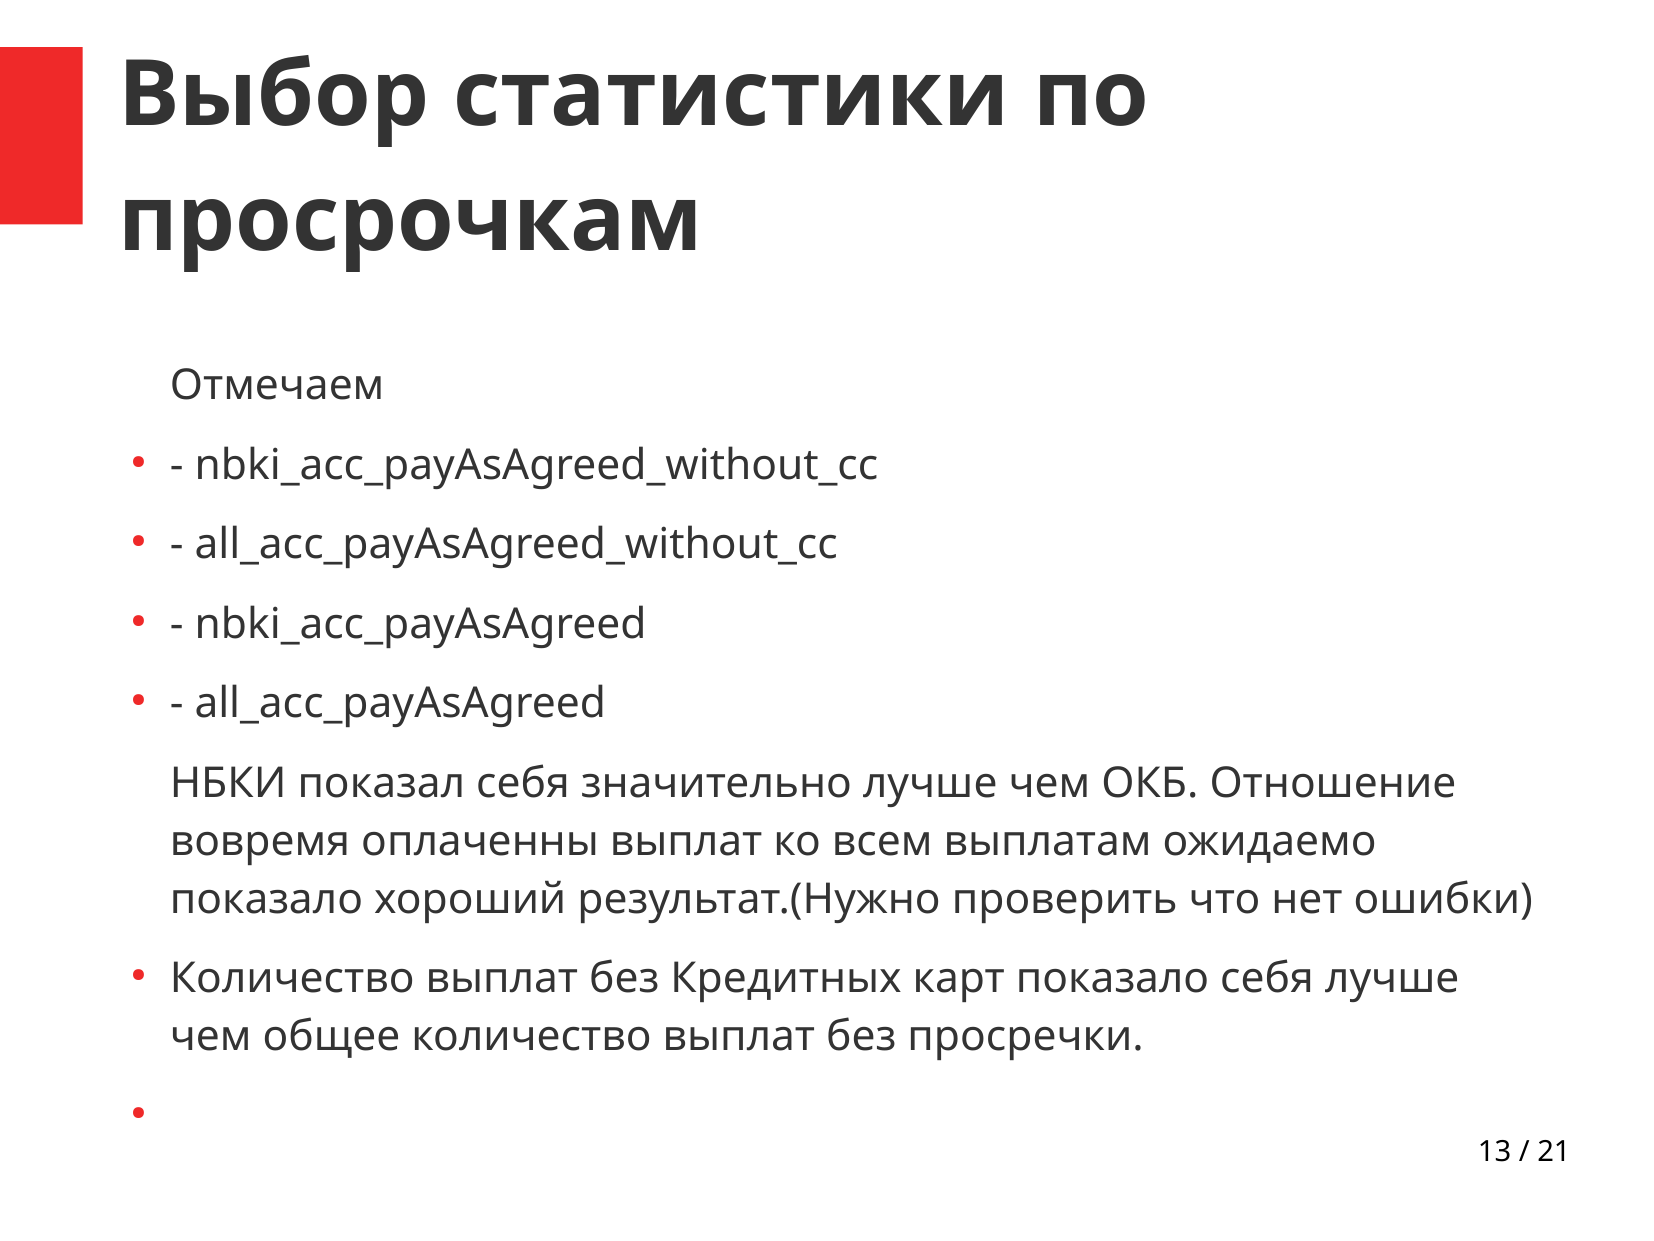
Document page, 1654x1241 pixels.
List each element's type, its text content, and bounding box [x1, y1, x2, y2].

list Отмечаем - nbki_acc_payAsAgreed_without_cc - all_acc_payAsAgreed_without_cc - nbki_acc_payAsAgreed - all_acc_payAsAgreed НБКИ показал себя значительно лучше чем ОКБ. Отношение вовремя оплаченны выплат ко всем выплатам ожидаемо показало хороший результат.(Нужно проверить что нет ошибки) Количество выплат без Кредитных карт показало себя лучше чем общее количество выплат без просречки. [118, 354, 1536, 1074]
title Выбор статистики по просрочкам [118, 27, 1571, 278]
